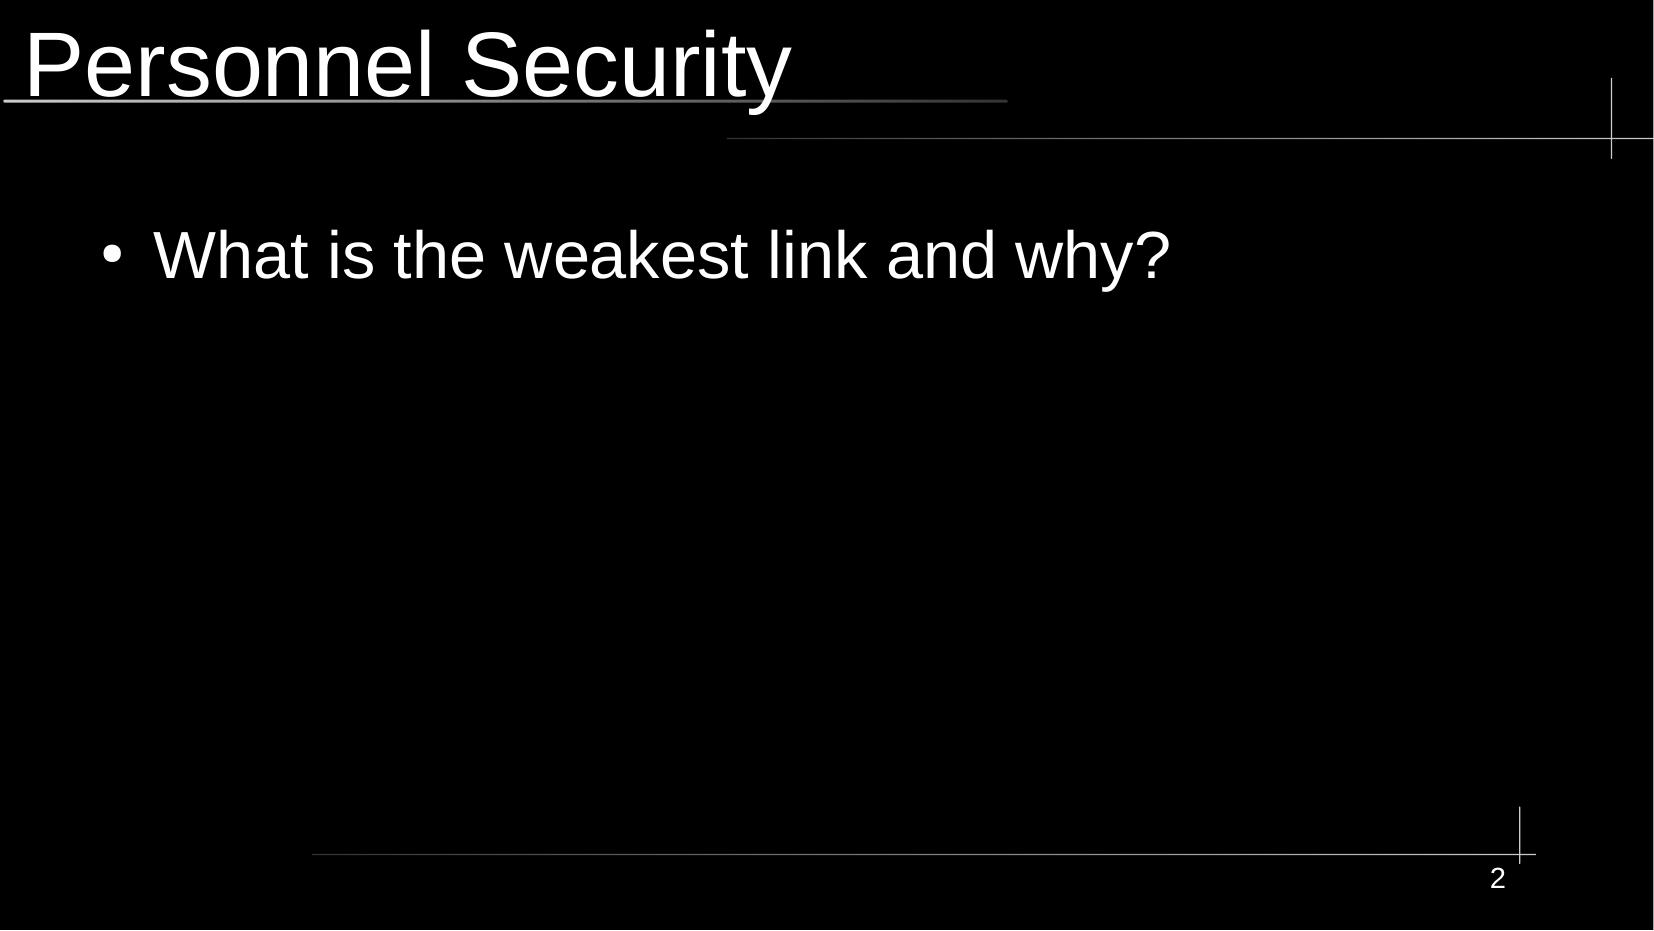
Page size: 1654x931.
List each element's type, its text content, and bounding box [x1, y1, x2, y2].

title Personnel Security [23, 11, 1589, 119]
list What is the weakest link and why? [82, 217, 1571, 758]
